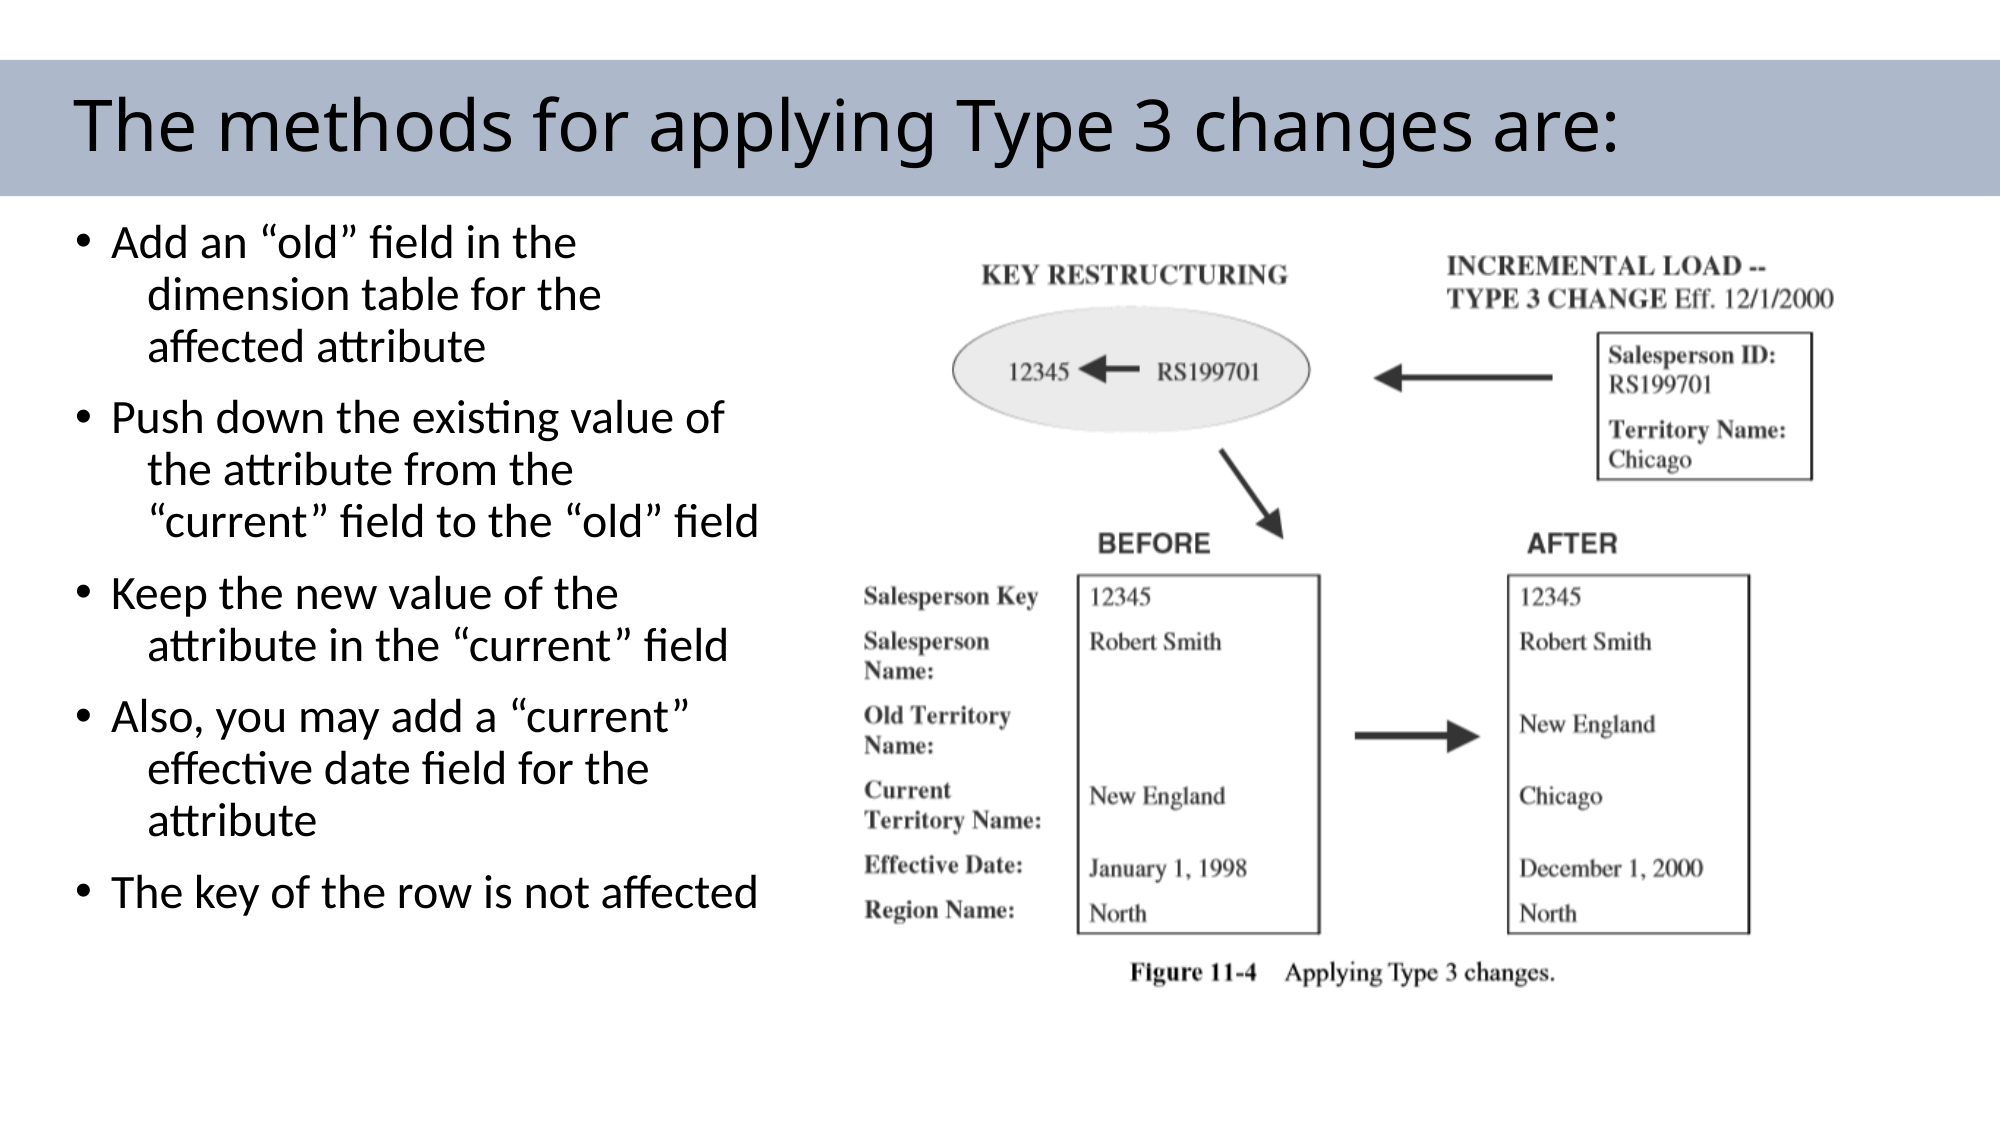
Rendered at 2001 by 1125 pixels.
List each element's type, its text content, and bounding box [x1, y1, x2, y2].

list Add an “old” field in the dimension table for the affected attribute Push down the existing value of the attribute from the “current” field to the “old” field Keep the new value of the attribute in the “current” field Also, you may add a “current” effective date field for the attribute The key of the row is not affected [60, 209, 778, 1030]
title The methods for applying Type 3 changes are: [0, 59, 2000, 197]
picture [851, 239, 1849, 1000]
